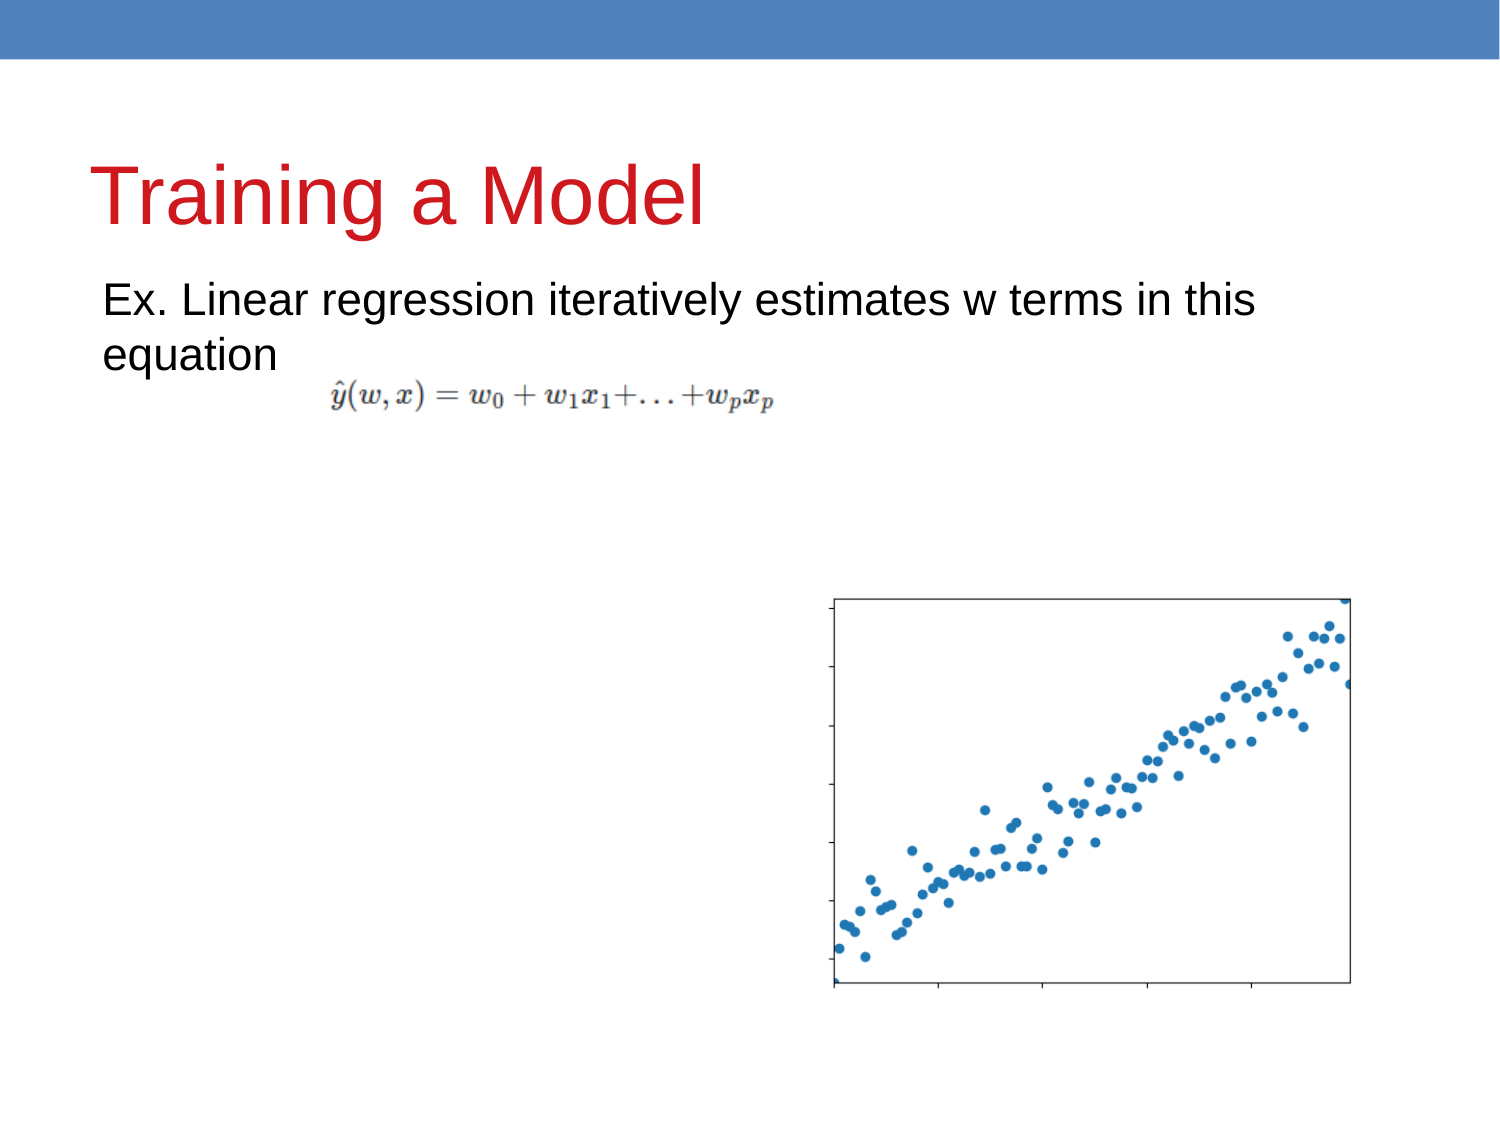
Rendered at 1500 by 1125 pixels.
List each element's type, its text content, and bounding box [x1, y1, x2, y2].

picture [313, 371, 786, 426]
text_box Ex. Linear regression iteratively estimates w terms in this equation [87, 262, 1437, 1062]
text_box Training a Model [75, 87, 1425, 250]
picture [815, 583, 1381, 997]
